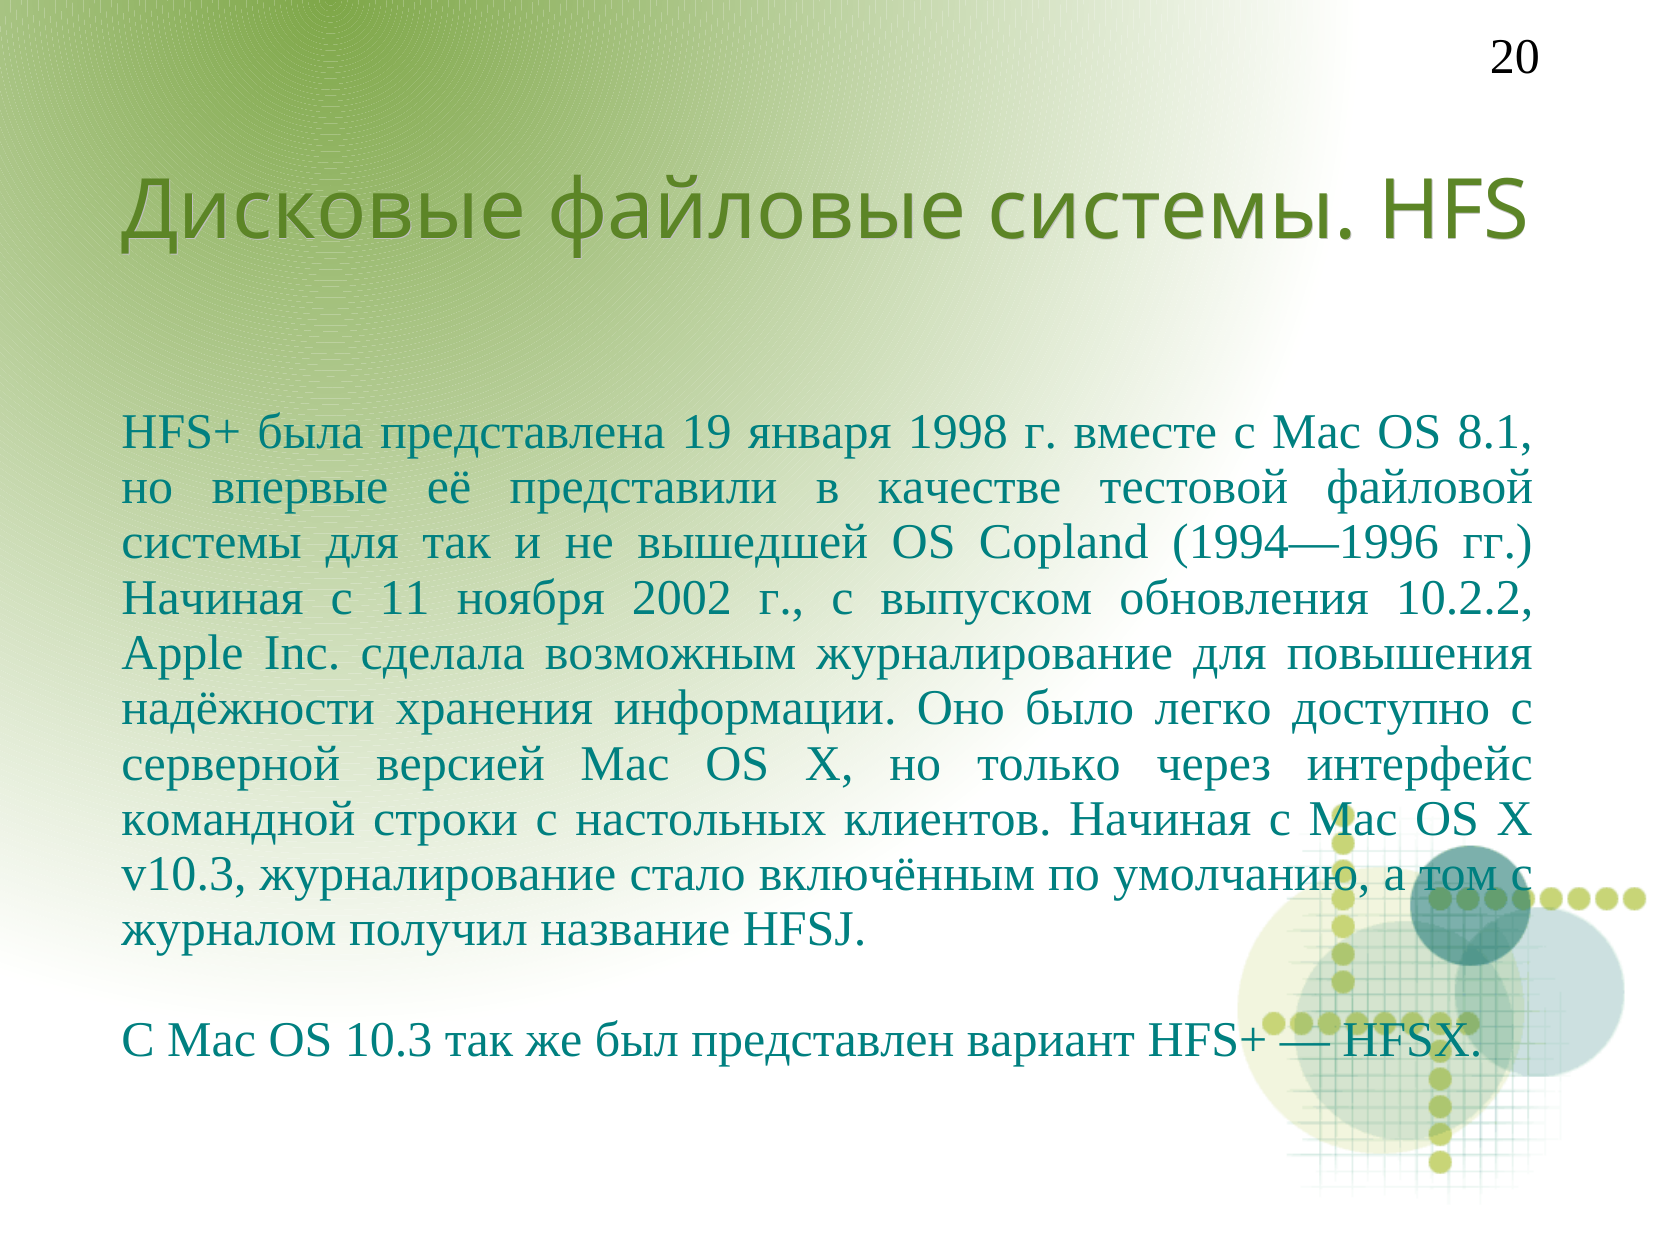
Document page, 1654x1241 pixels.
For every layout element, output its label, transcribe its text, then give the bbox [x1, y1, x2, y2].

subtitle HFS+ была представлена 19 января 1998 г. вместе с Mac OS 8.1, но впервые её представили в качестве тестовой файловой системы для так и не вышедшей OS Copland (1994—1996 гг.) Начиная с 11 ноября 2002 г., с выпуском обновления 10.2.2, Apple Inc. сделала возможным журналирование для повышения надёжности хранения информации. Оно было легко доступно с серверной версией Mac OS X, но только через интерфейс командной строки с настольных клиентов. Начиная с Mac OS X v10.3, журналирование стало включённым по умолчанию, а том с журналом получил название HFSJ. С Mac OS 10.3 так же был представлен вариант HFS+ — HFSX. [121, 344, 1534, 1127]
title Дисковые файловые системы. HFS [121, 102, 1534, 311]
text_box <номер> [1500, 29, 1654, 89]
picture [1224, 792, 1654, 1211]
